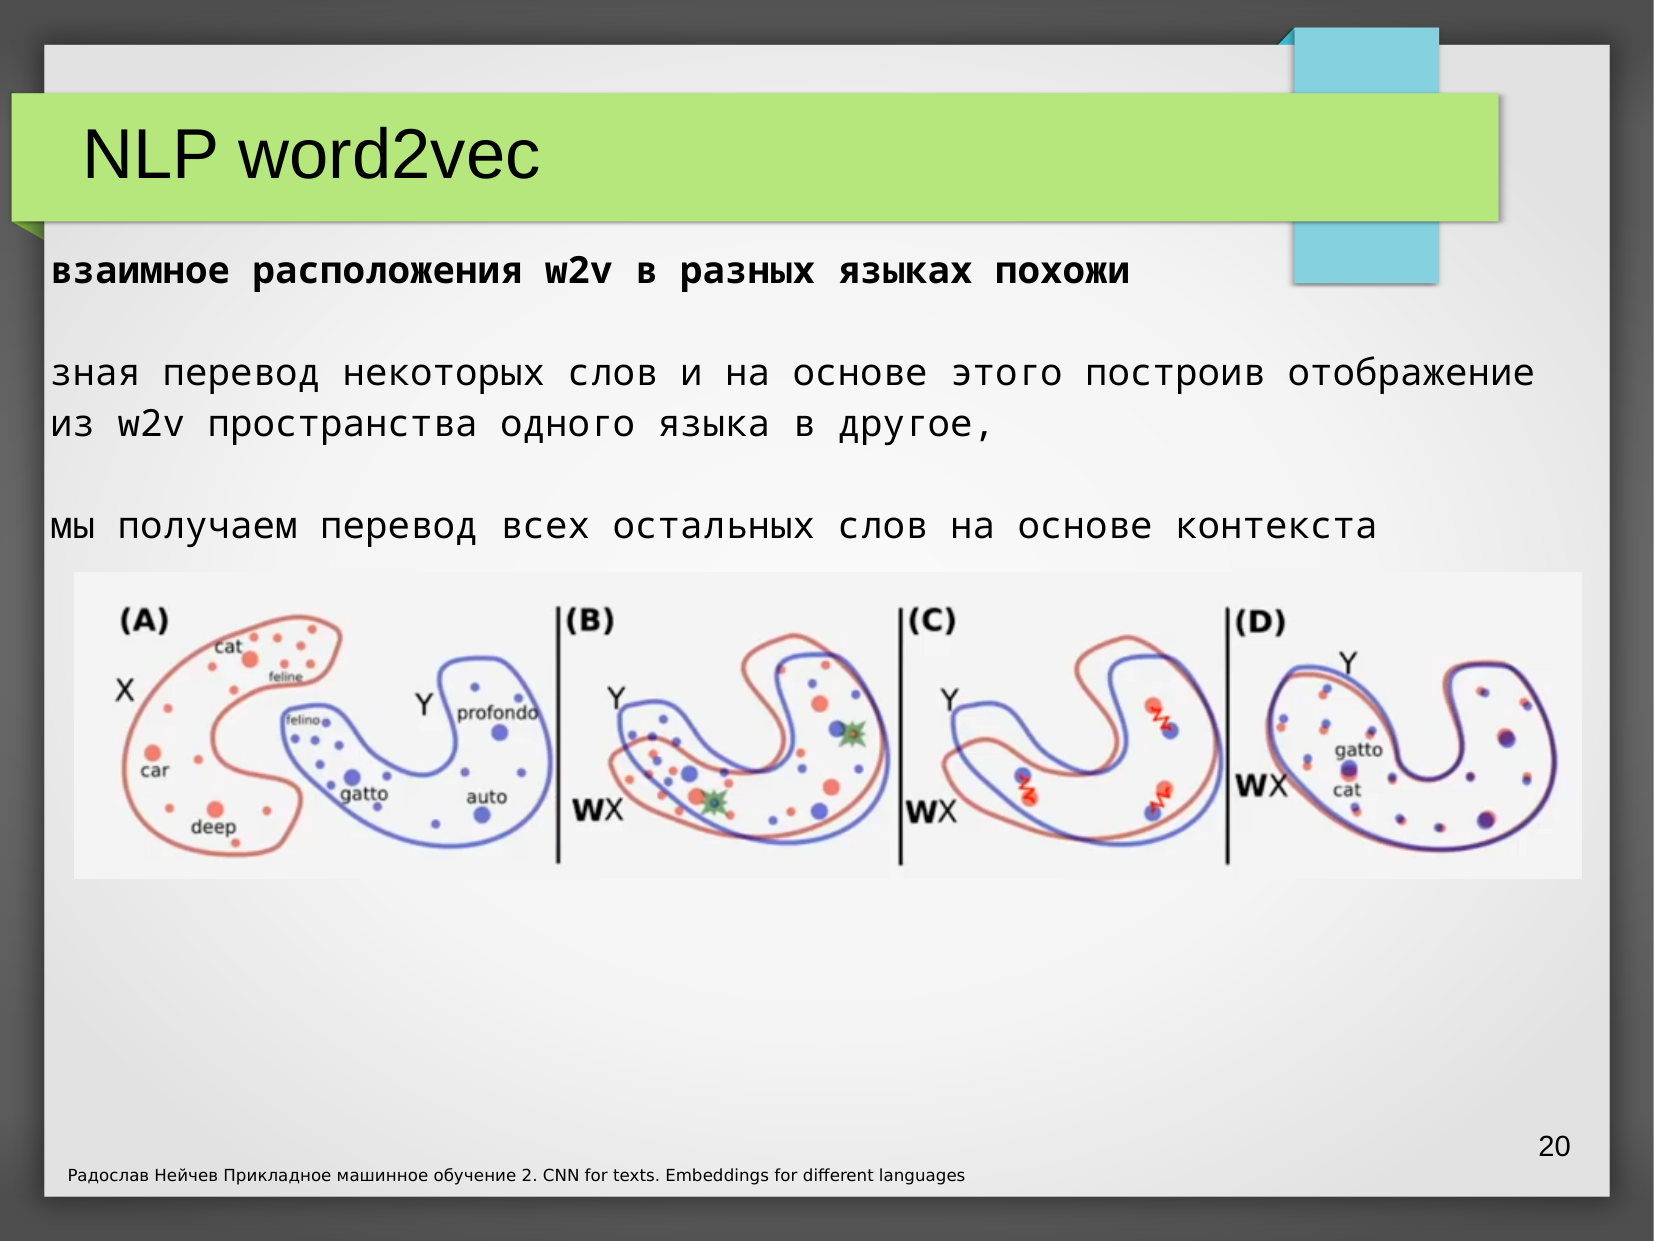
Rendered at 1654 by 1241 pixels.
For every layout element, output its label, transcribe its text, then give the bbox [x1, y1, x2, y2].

title NLP word2vec [82, 113, 1406, 194]
text_box Радослав Нейчев Прикладное машинное обучение 2. CNN for texts. Embeddings for different languages [52, 1158, 1205, 1193]
picture [0, 0, 1654, 1241]
text_box взаимное расположения w2v в разных языках похожи зная перевод некоторых слов и на основе этого построив отображение из w2v пространства одного языка в другое, мы получаем перевод всех остальных слов на основе контекста [35, 236, 1595, 556]
